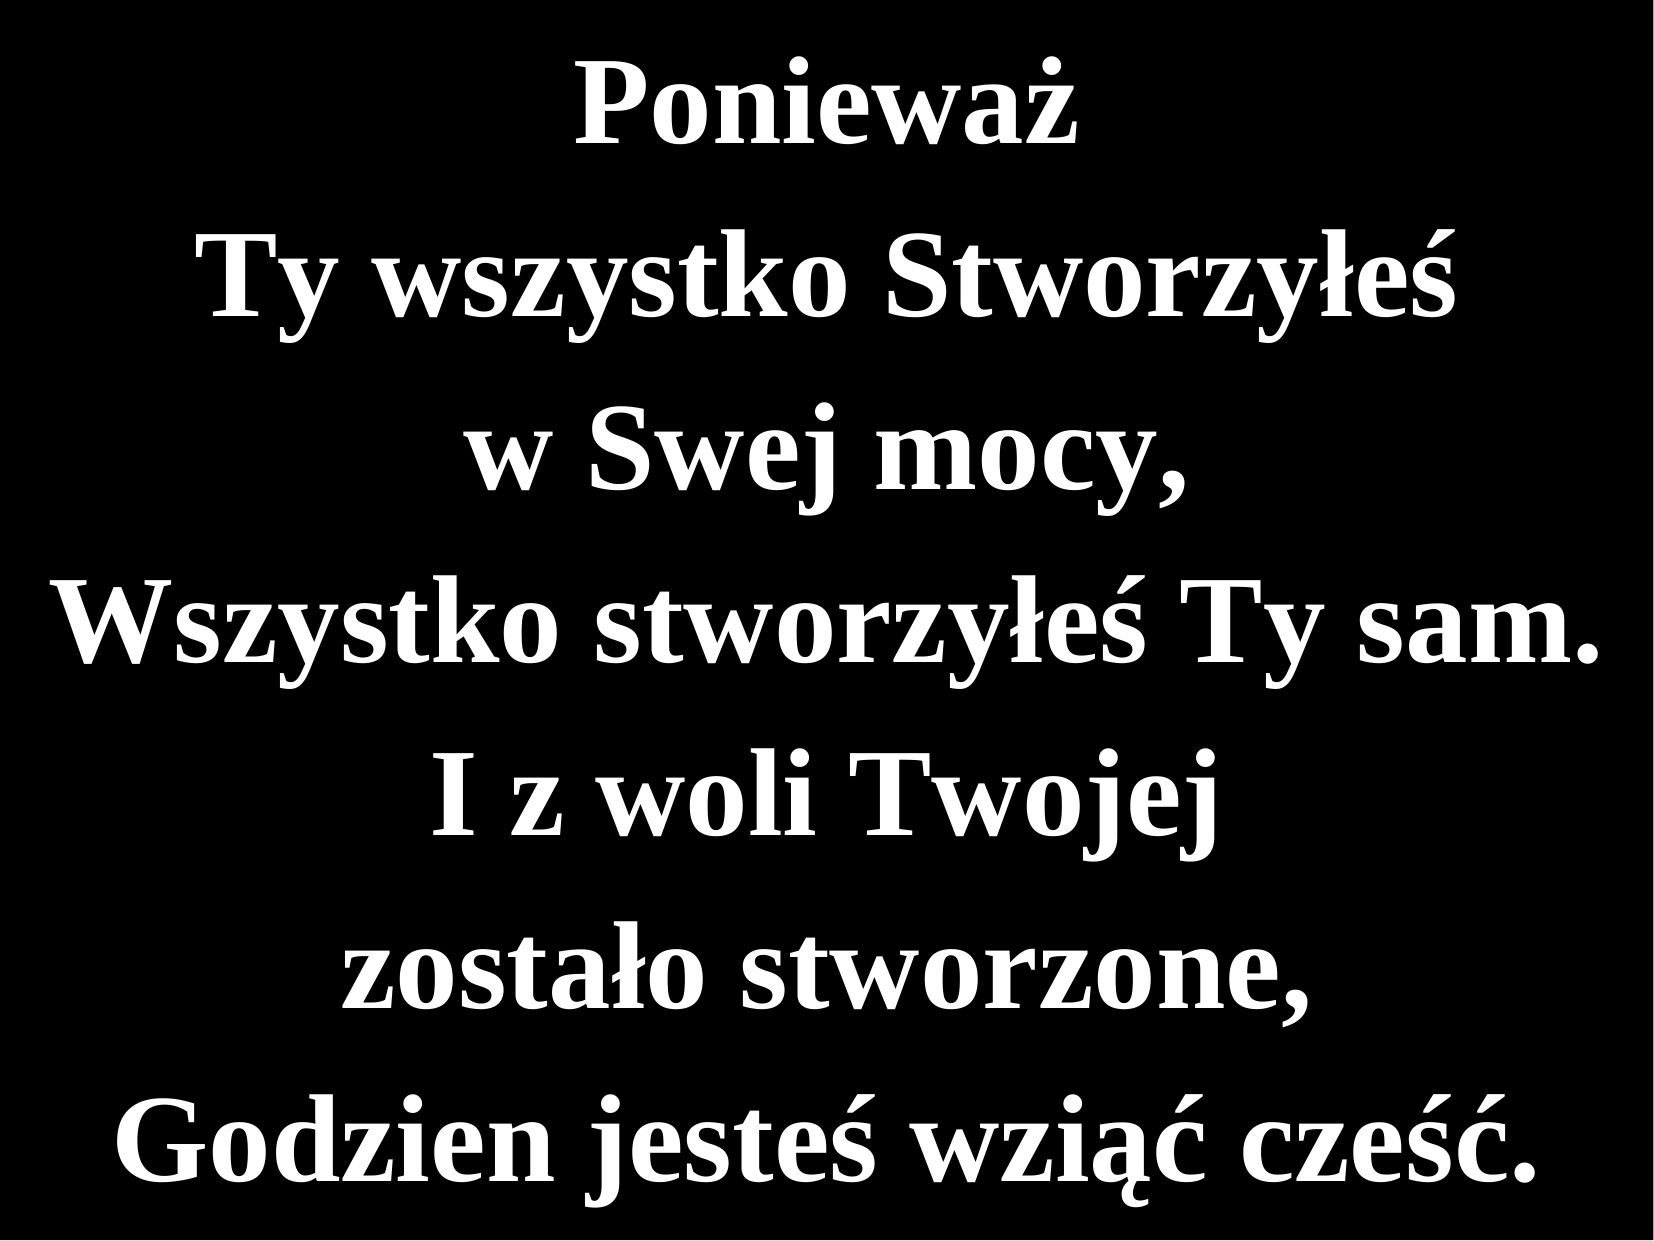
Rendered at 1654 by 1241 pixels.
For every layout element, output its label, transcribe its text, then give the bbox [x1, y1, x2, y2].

title Ponieważ ppp Ty wszystko Stworzyłeś ppp w Swej mocy, ppp Wszystko stworzyłeś Ty sam. ppp I z woli Twojej ppp zostało stworzone, ppp Godzien jesteś wziąć cześć. [0, 0, 1654, 1241]
